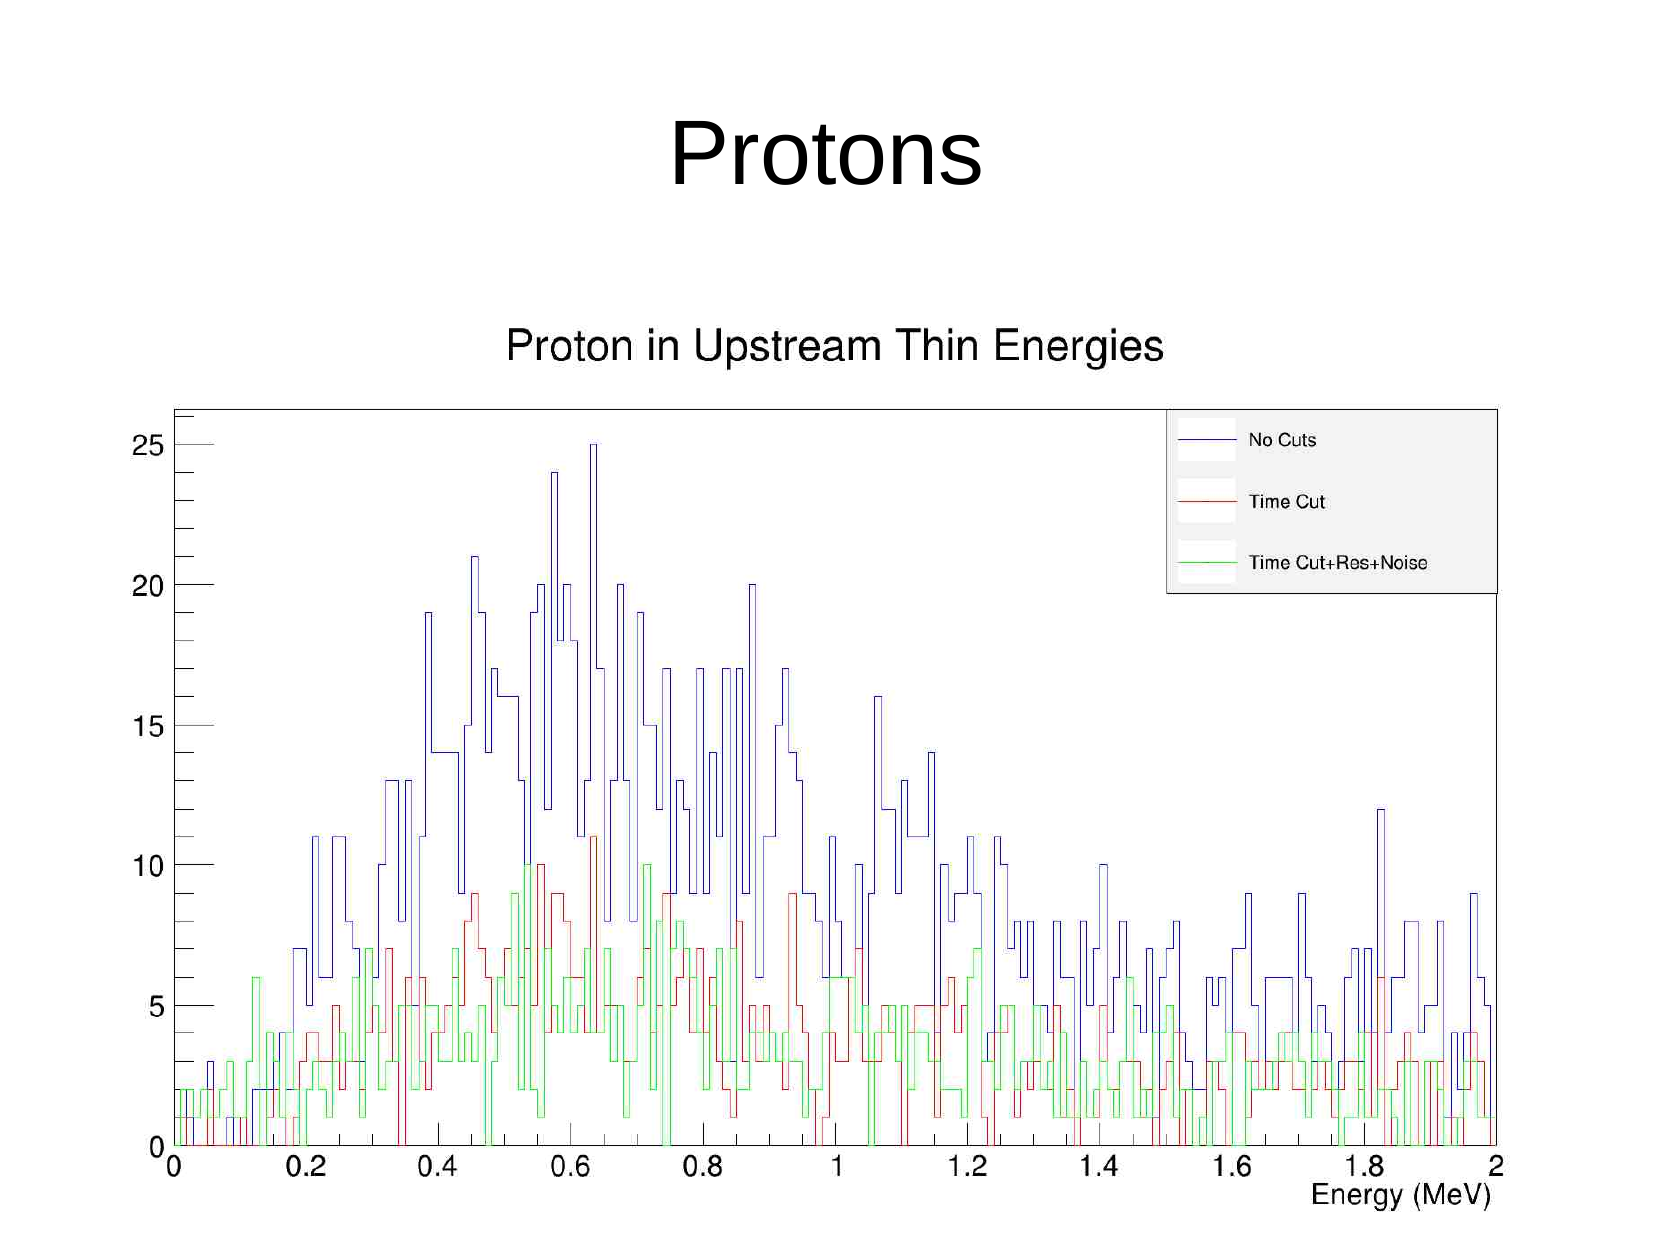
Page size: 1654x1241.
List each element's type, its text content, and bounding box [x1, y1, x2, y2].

picture [8, 317, 1654, 1237]
title Protons [82, 49, 1571, 257]
